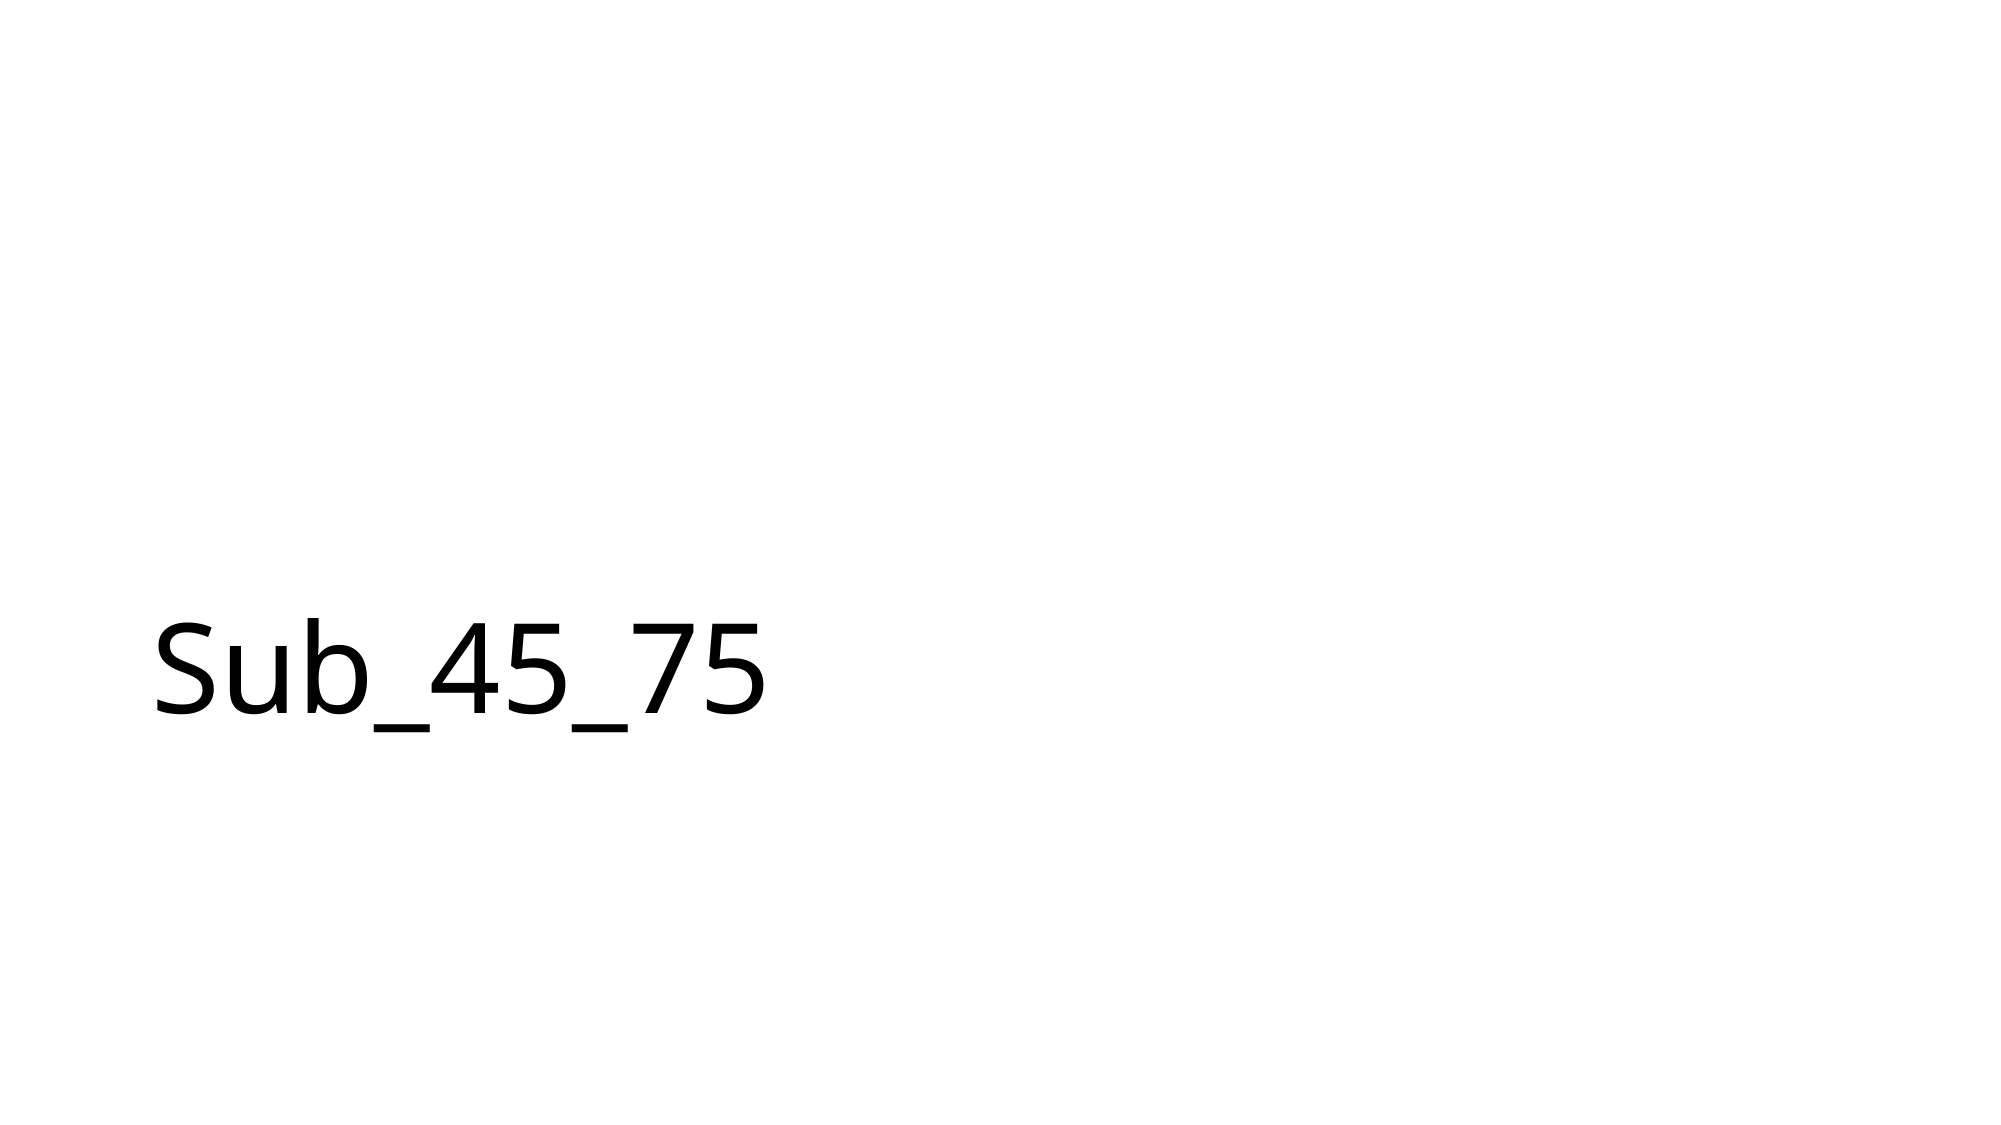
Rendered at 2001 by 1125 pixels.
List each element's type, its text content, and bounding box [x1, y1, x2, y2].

title Sub_45_75 [136, 280, 1862, 749]
